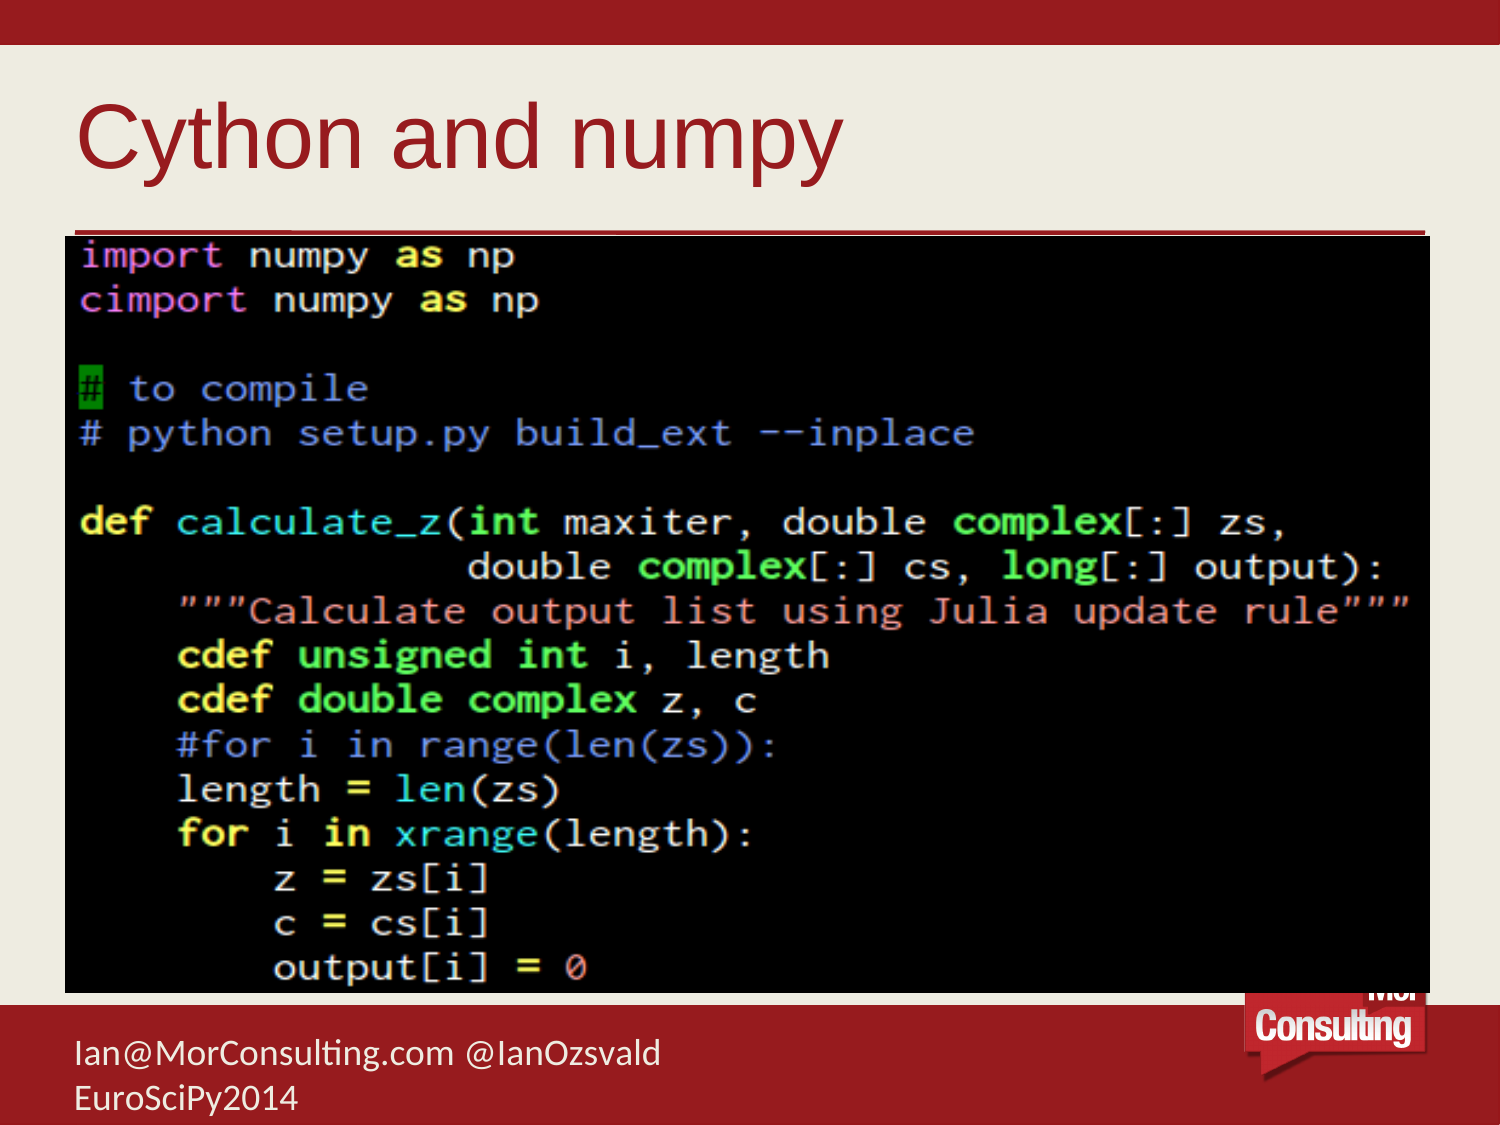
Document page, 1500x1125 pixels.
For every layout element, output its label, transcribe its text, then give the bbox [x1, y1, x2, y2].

title Cython and numpy [74, 44, 1425, 232]
picture [65, 236, 1438, 1089]
